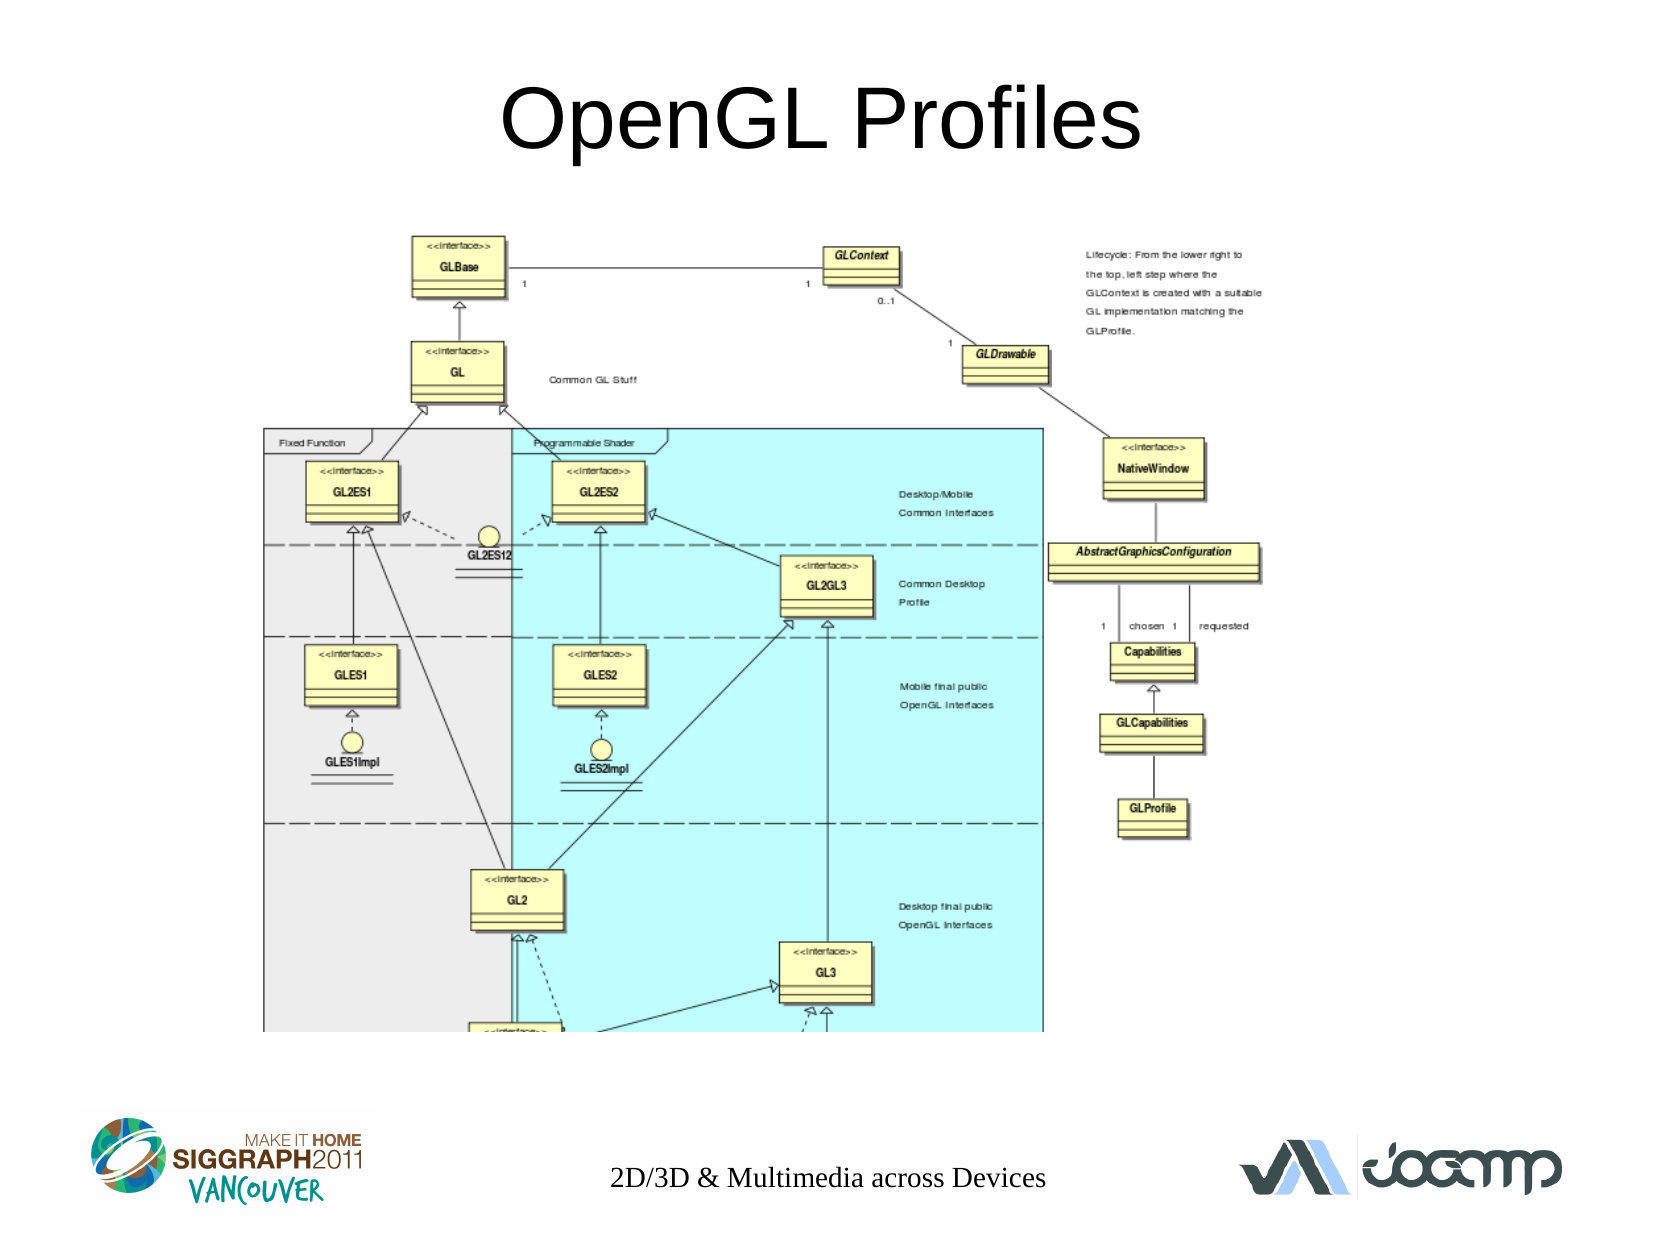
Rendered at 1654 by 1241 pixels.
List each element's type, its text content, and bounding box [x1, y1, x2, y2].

picture [80, 1106, 376, 1217]
picture [1237, 1134, 1562, 1200]
title OpenGL Profiles [68, 56, 1576, 181]
picture [262, 225, 1317, 1032]
